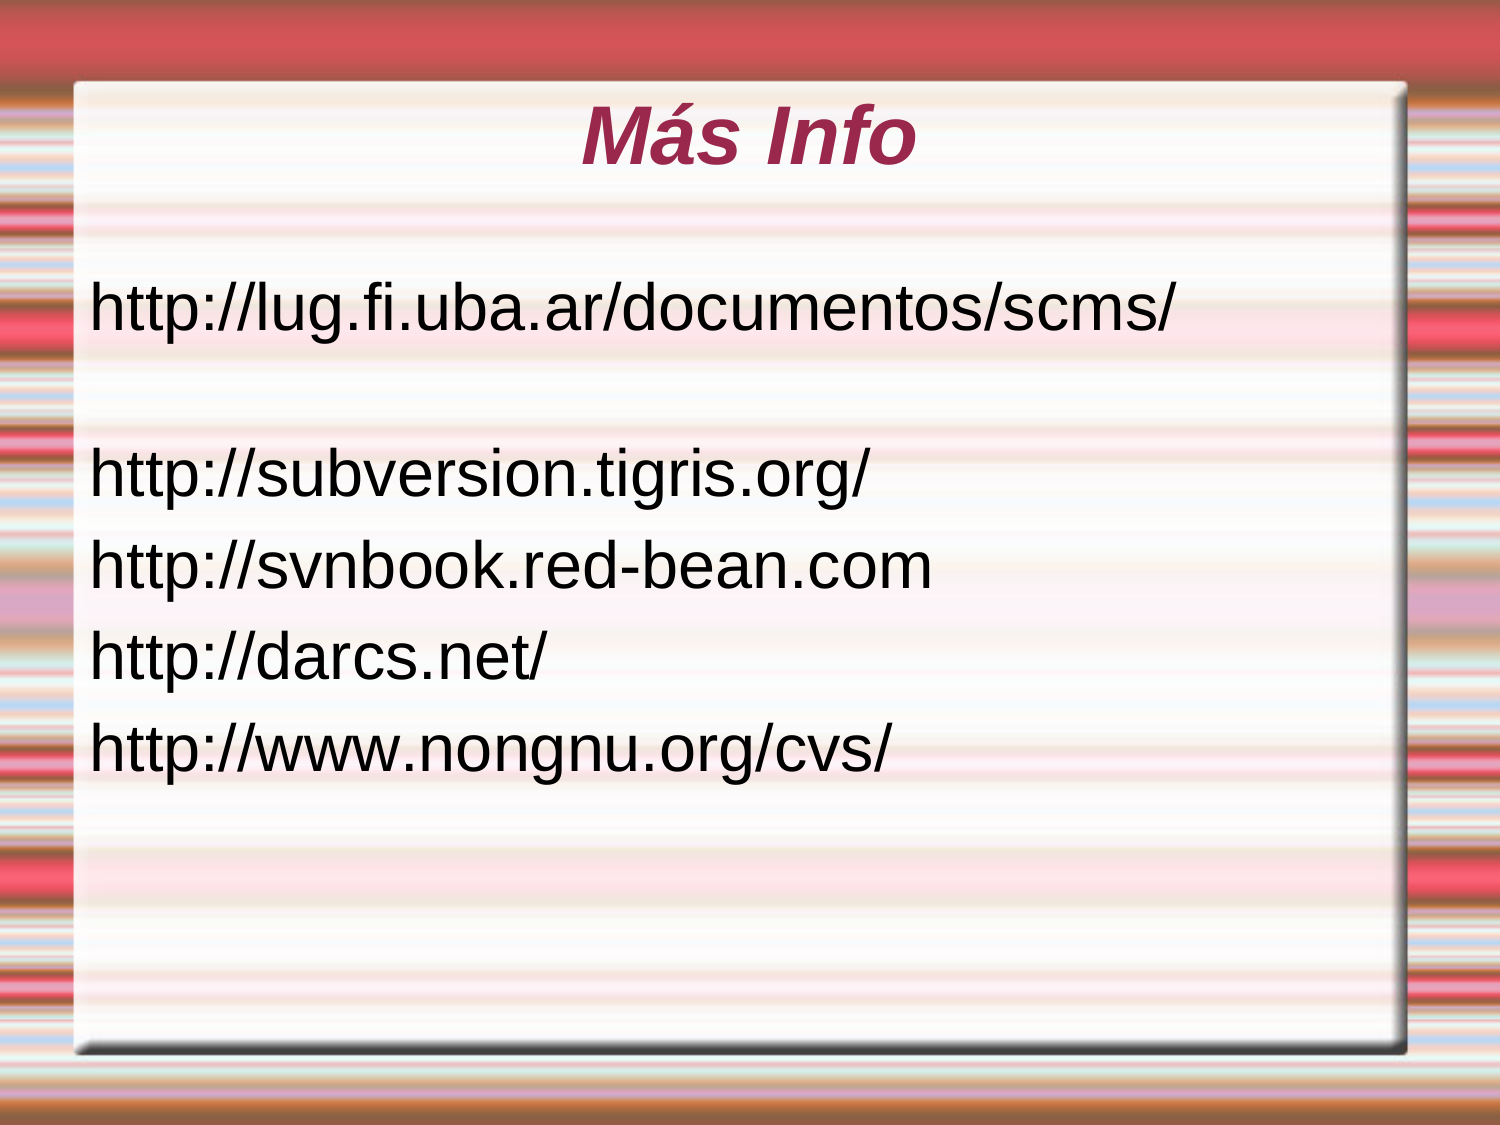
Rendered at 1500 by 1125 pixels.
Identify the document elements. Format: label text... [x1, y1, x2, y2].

list http://lug.fi.uba.ar/documentos/scms/ http://subversion.tigris.org/ http://svnbook.red-bean.com http://darcs.net/ http://www.nongnu.org/cvs/ [75, 262, 1426, 1013]
picture [0, 0, 1500, 1125]
title Más Info [75, 45, 1426, 233]
